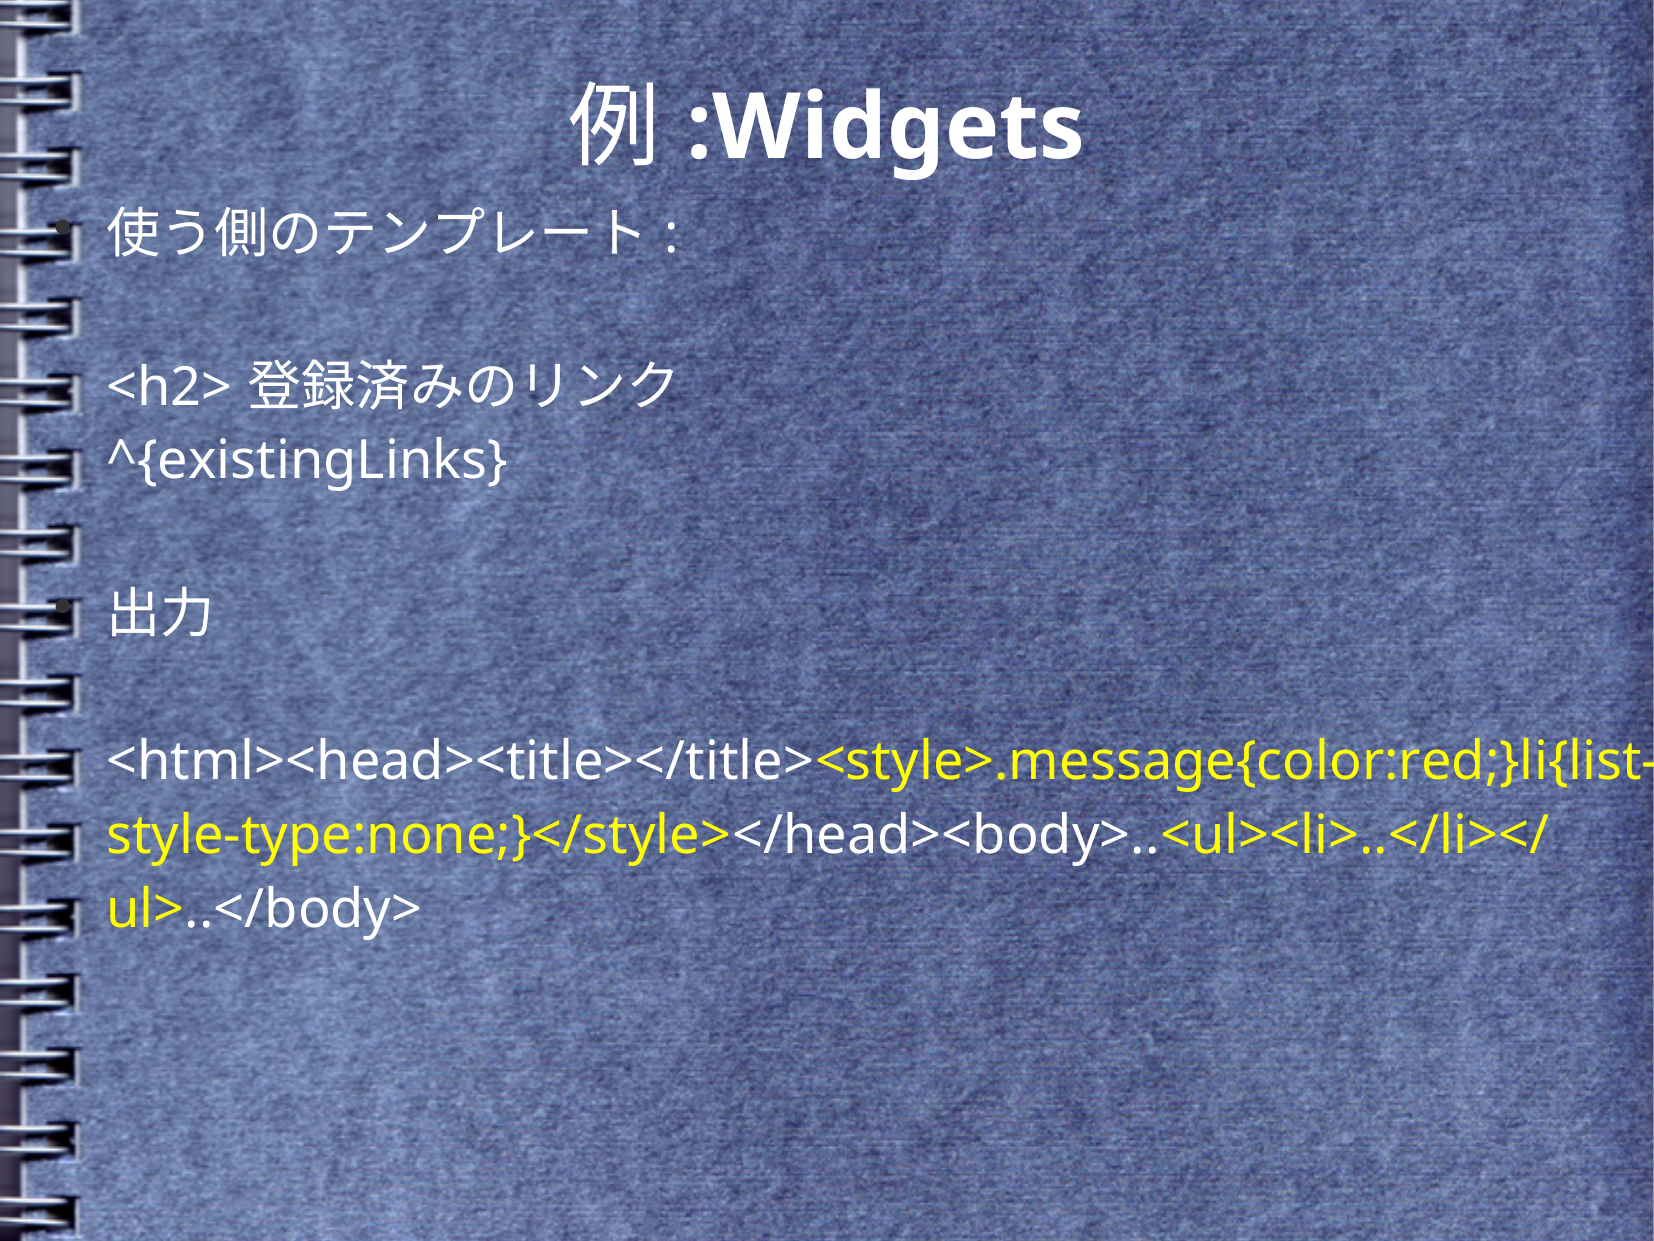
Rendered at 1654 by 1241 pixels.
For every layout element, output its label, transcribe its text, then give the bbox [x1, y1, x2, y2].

picture [0, 0, 1654, 1241]
list 使う側のテンプレート: <h2>登録済みのリンク ^{existingLinks} 出力 <html><head><title></title><style>.message{color:red;}li{list-style-type:none;}</style></head><body>..<ul><li>..</li></ul>..</body> [35, 188, 1654, 1241]
title 例:Widgets [82, 49, 1571, 188]
